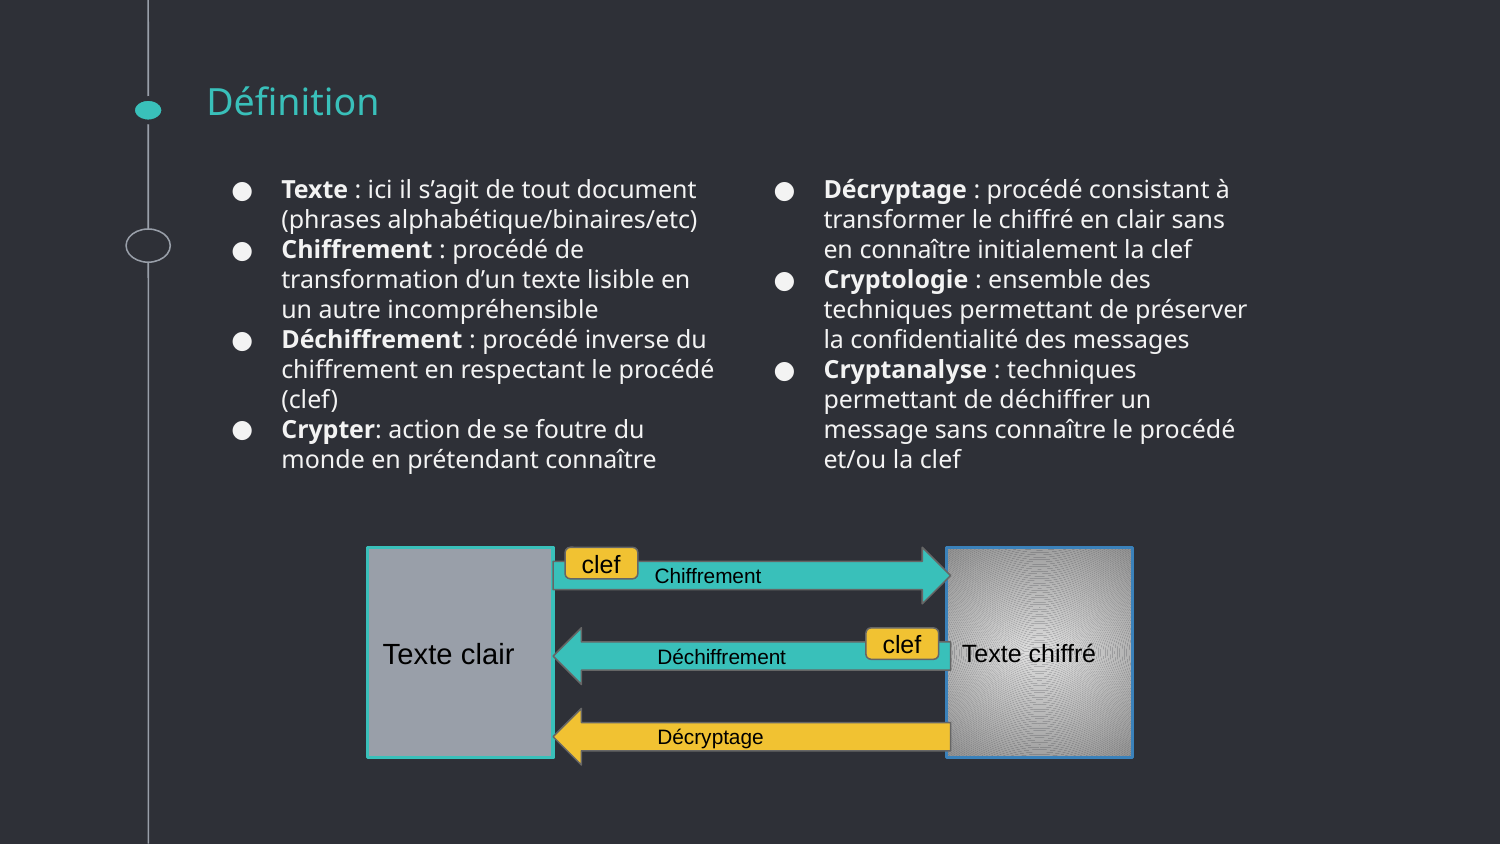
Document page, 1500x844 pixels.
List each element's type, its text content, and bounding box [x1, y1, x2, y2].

text_box Chiffrement [553, 547, 951, 604]
text_box Texte chiffré [946, 547, 1133, 758]
text_box Texte clair [367, 547, 554, 758]
text_box Décryptage [553, 708, 951, 766]
list Texte : ici il s’agit de tout document (phrases alphabétique/binaires/etc) Chiffrement : procédé de transformation d’un texte lisible en un autre incompréhensible Déchiffrement : procédé inverse du chiffrement en respectant le procédé (clef) Crypter: action de se foutre du monde en prétendant connaître [191, 158, 733, 494]
text_box clef [565, 547, 638, 579]
text_box clef [865, 627, 939, 660]
list Décryptage : procédé consistant à transformer le chiffré en clair sans en connaître initialement la clef Cryptologie : ensemble des techniques permettant de préserver la confidentialité des messages Cryptanalyse : techniques permettant de déchiffrer un message sans connaître le procédé et/ou la clef [733, 158, 1277, 494]
title Définition [191, 81, 1317, 139]
text_box Déchiffrement [553, 627, 951, 685]
